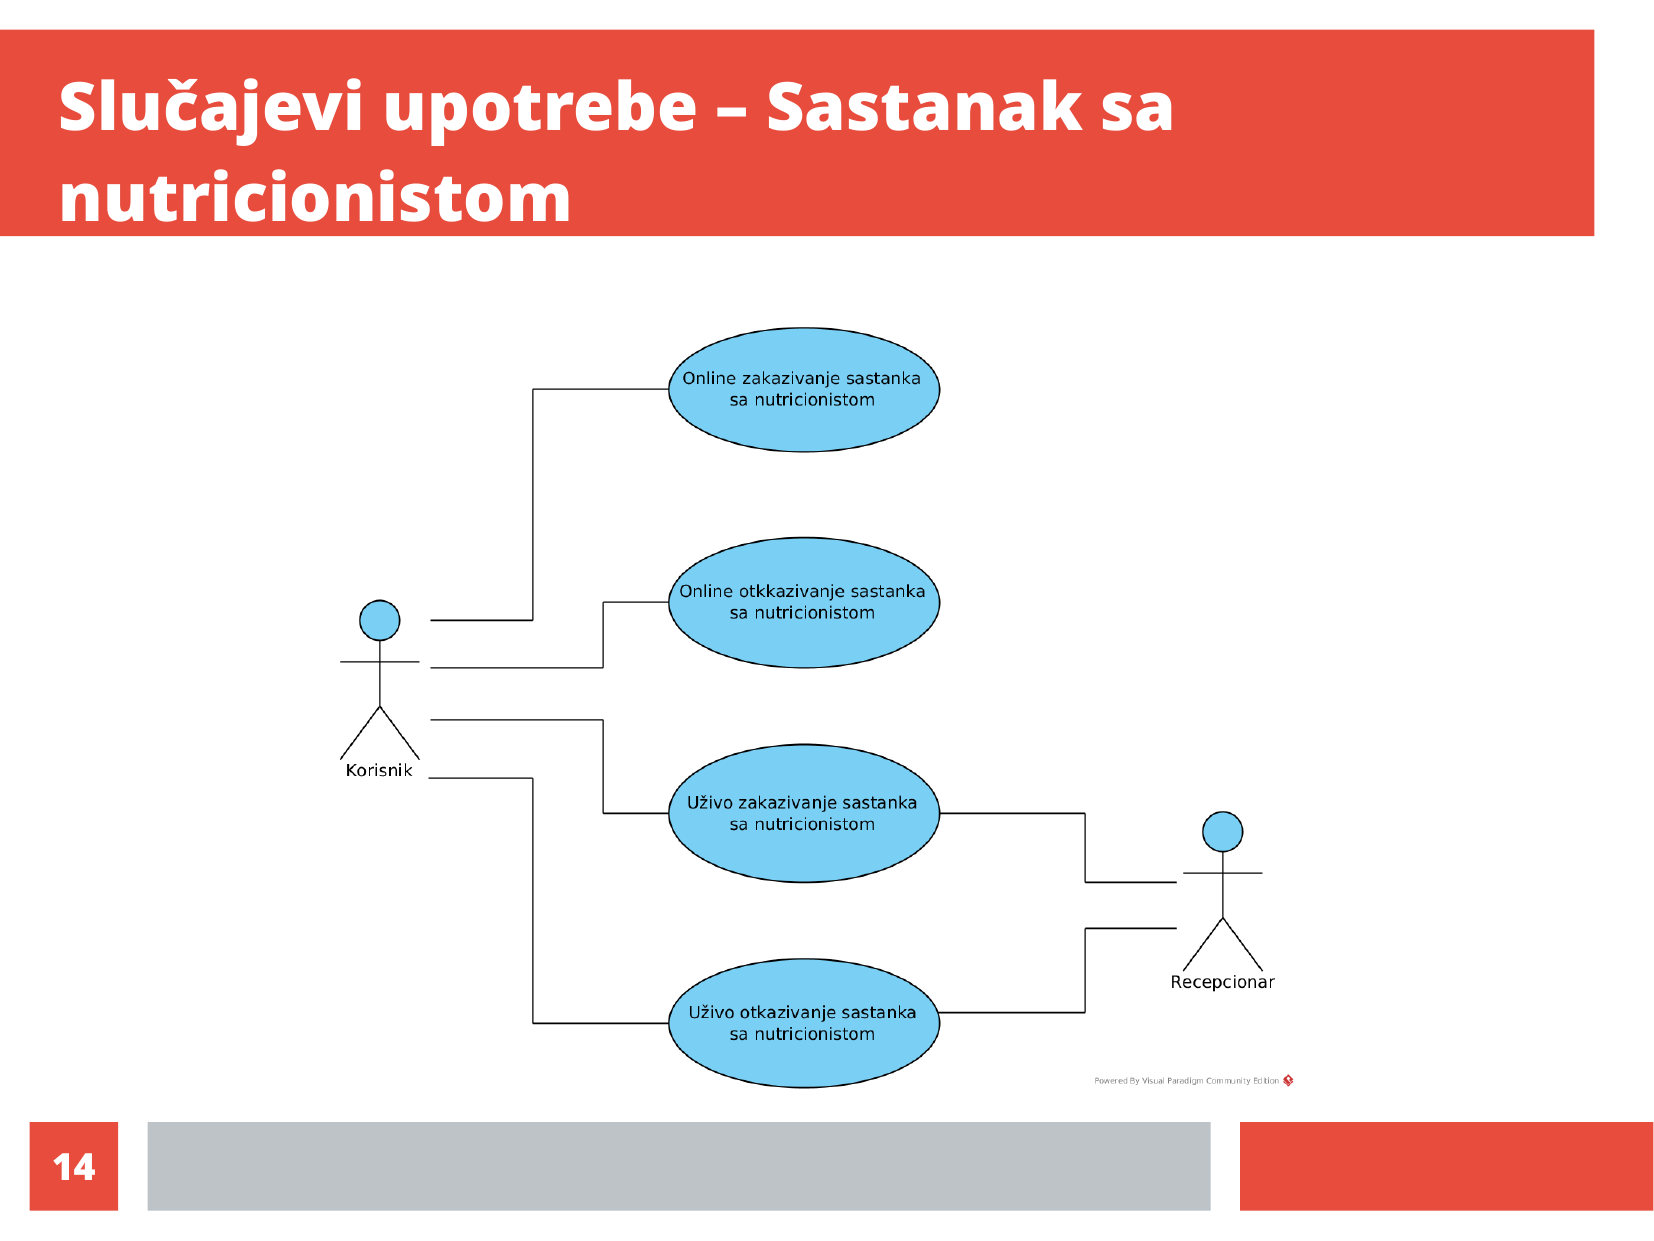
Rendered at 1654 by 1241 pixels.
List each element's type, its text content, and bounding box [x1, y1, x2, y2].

picture [327, 324, 1297, 1093]
title Slučajevi upotrebe – Sastanak sa nutricionistom [59, 59, 1595, 207]
